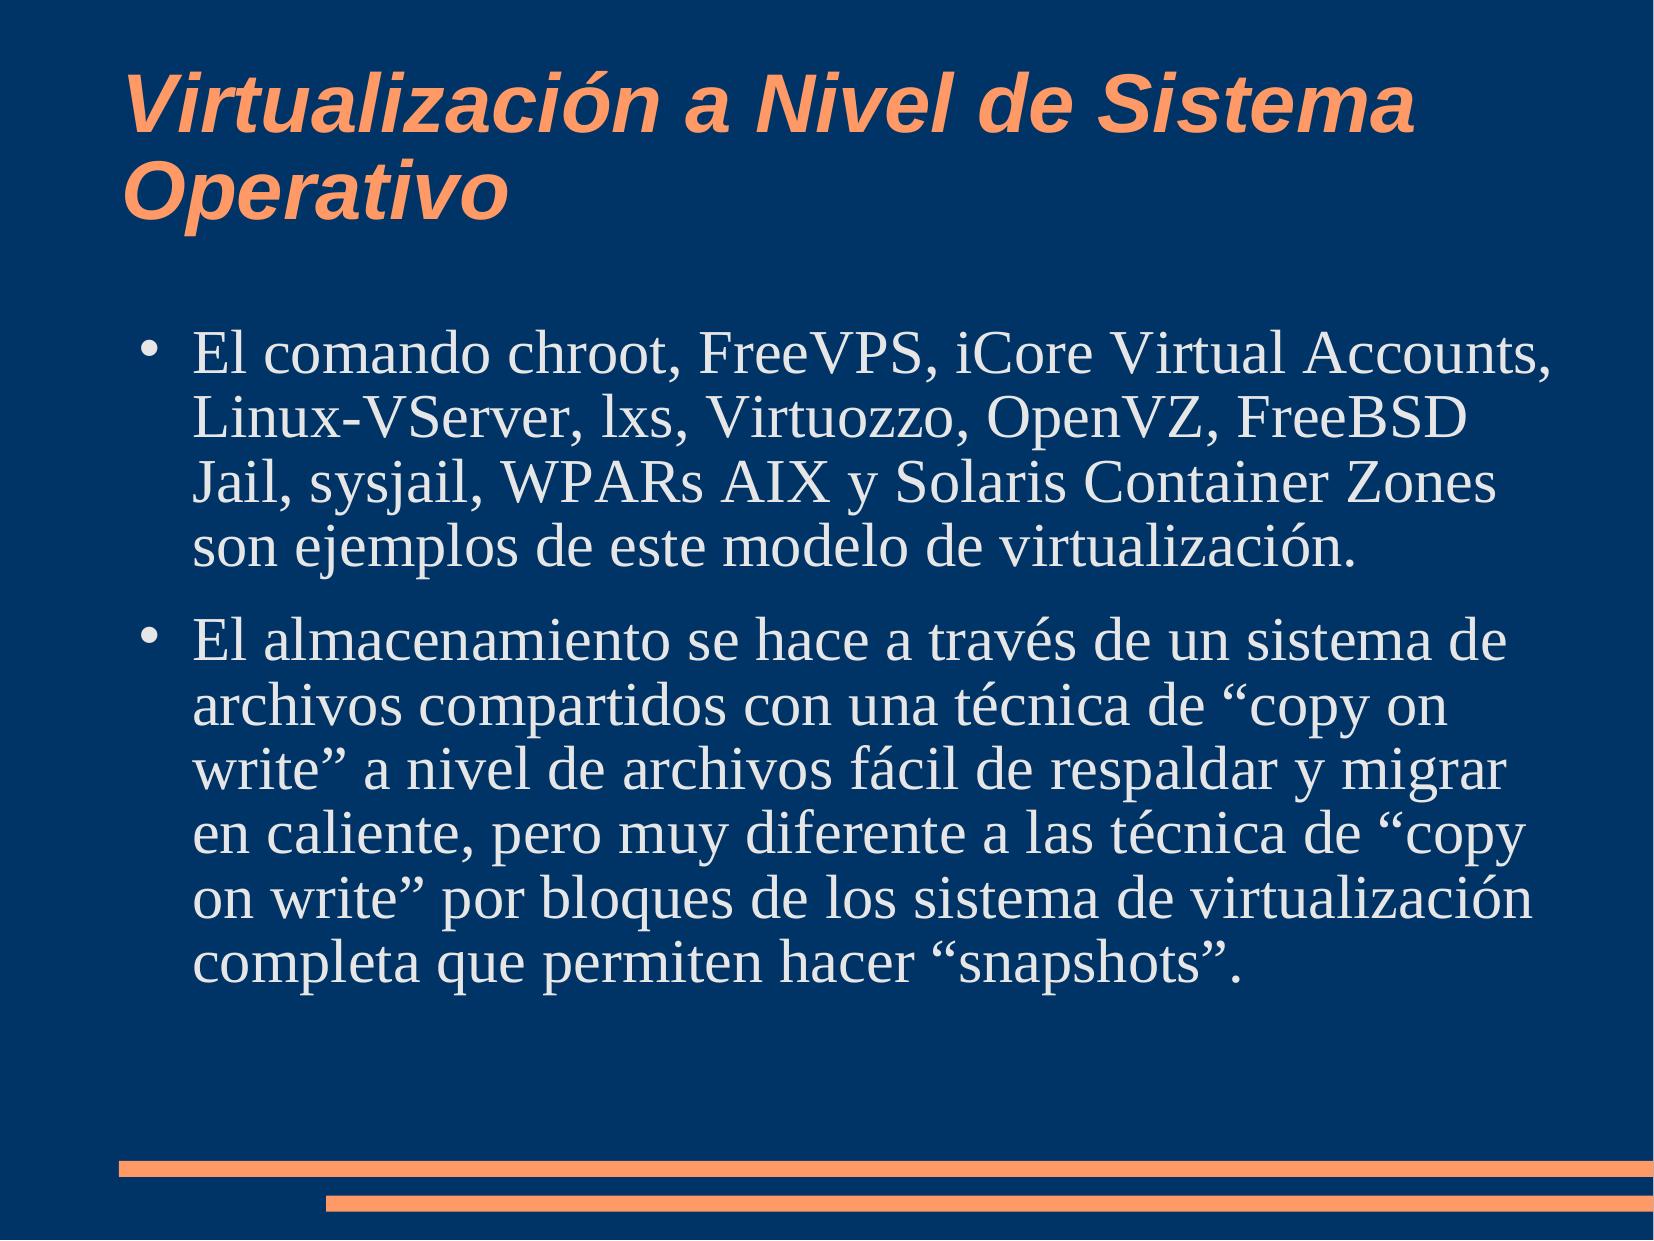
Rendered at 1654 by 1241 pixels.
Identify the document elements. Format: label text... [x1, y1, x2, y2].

title Virtualización a Nivel de Sistema Operativo [121, 46, 1534, 254]
list El comando chroot, FreeVPS, iCore Virtual Accounts, Linux-VServer, lxs, Virtuozzo, OpenVZ, FreeBSD Jail, sysjail, WPARs AIX y Solaris Container Zones son ejemplos de este modelo de virtualización. El almacenamiento se hace a través de un sistema de archivos compartidos con una técnica de “copy on write” a nivel de archivos fácil de respaldar y migrar en caliente, pero muy diferente a las técnica de “copy on write” por bloques de los sistema de virtualización completa que permiten hacer “snapshots”. [121, 322, 1561, 1118]
